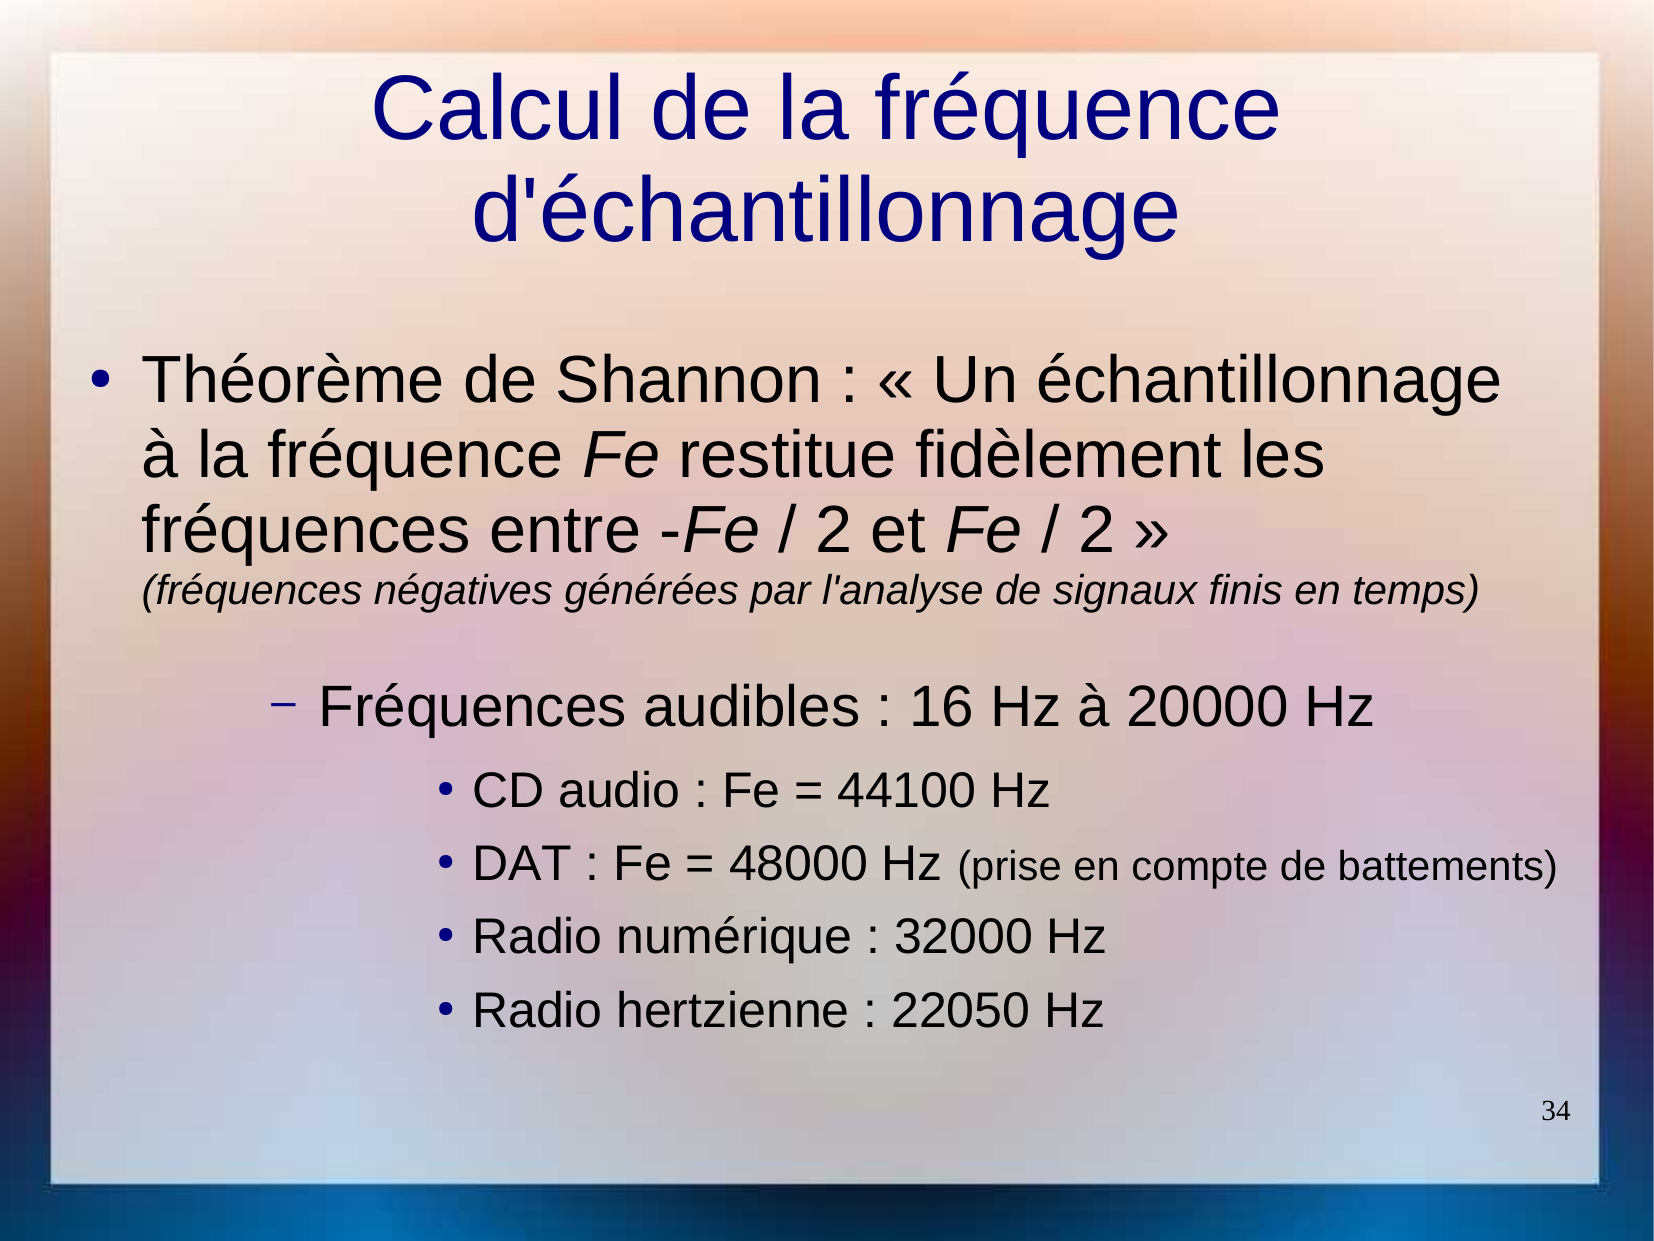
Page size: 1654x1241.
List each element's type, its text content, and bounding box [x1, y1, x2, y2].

picture [0, 0, 1654, 1241]
list Fréquences audibles : 16 Hz à 20000 Hz CD audio : Fe = 44100 Hz DAT : Fe = 48000 Hz (prise en compte de battements) Radio numérique : 32000 Hz Radio hertzienne : 22050 Hz [82, 673, 1571, 1069]
list Théorème de Shannon : « Un échantillonnage à la fréquence Fe restitue fidèlement les fréquences entre -Fe / 2 et Fe / 2 » (fréquences négatives générées par l'analyse de signaux finis en temps) [70, 342, 1559, 638]
title Calcul de la fréquence d'échantillonnage [82, 55, 1571, 263]
